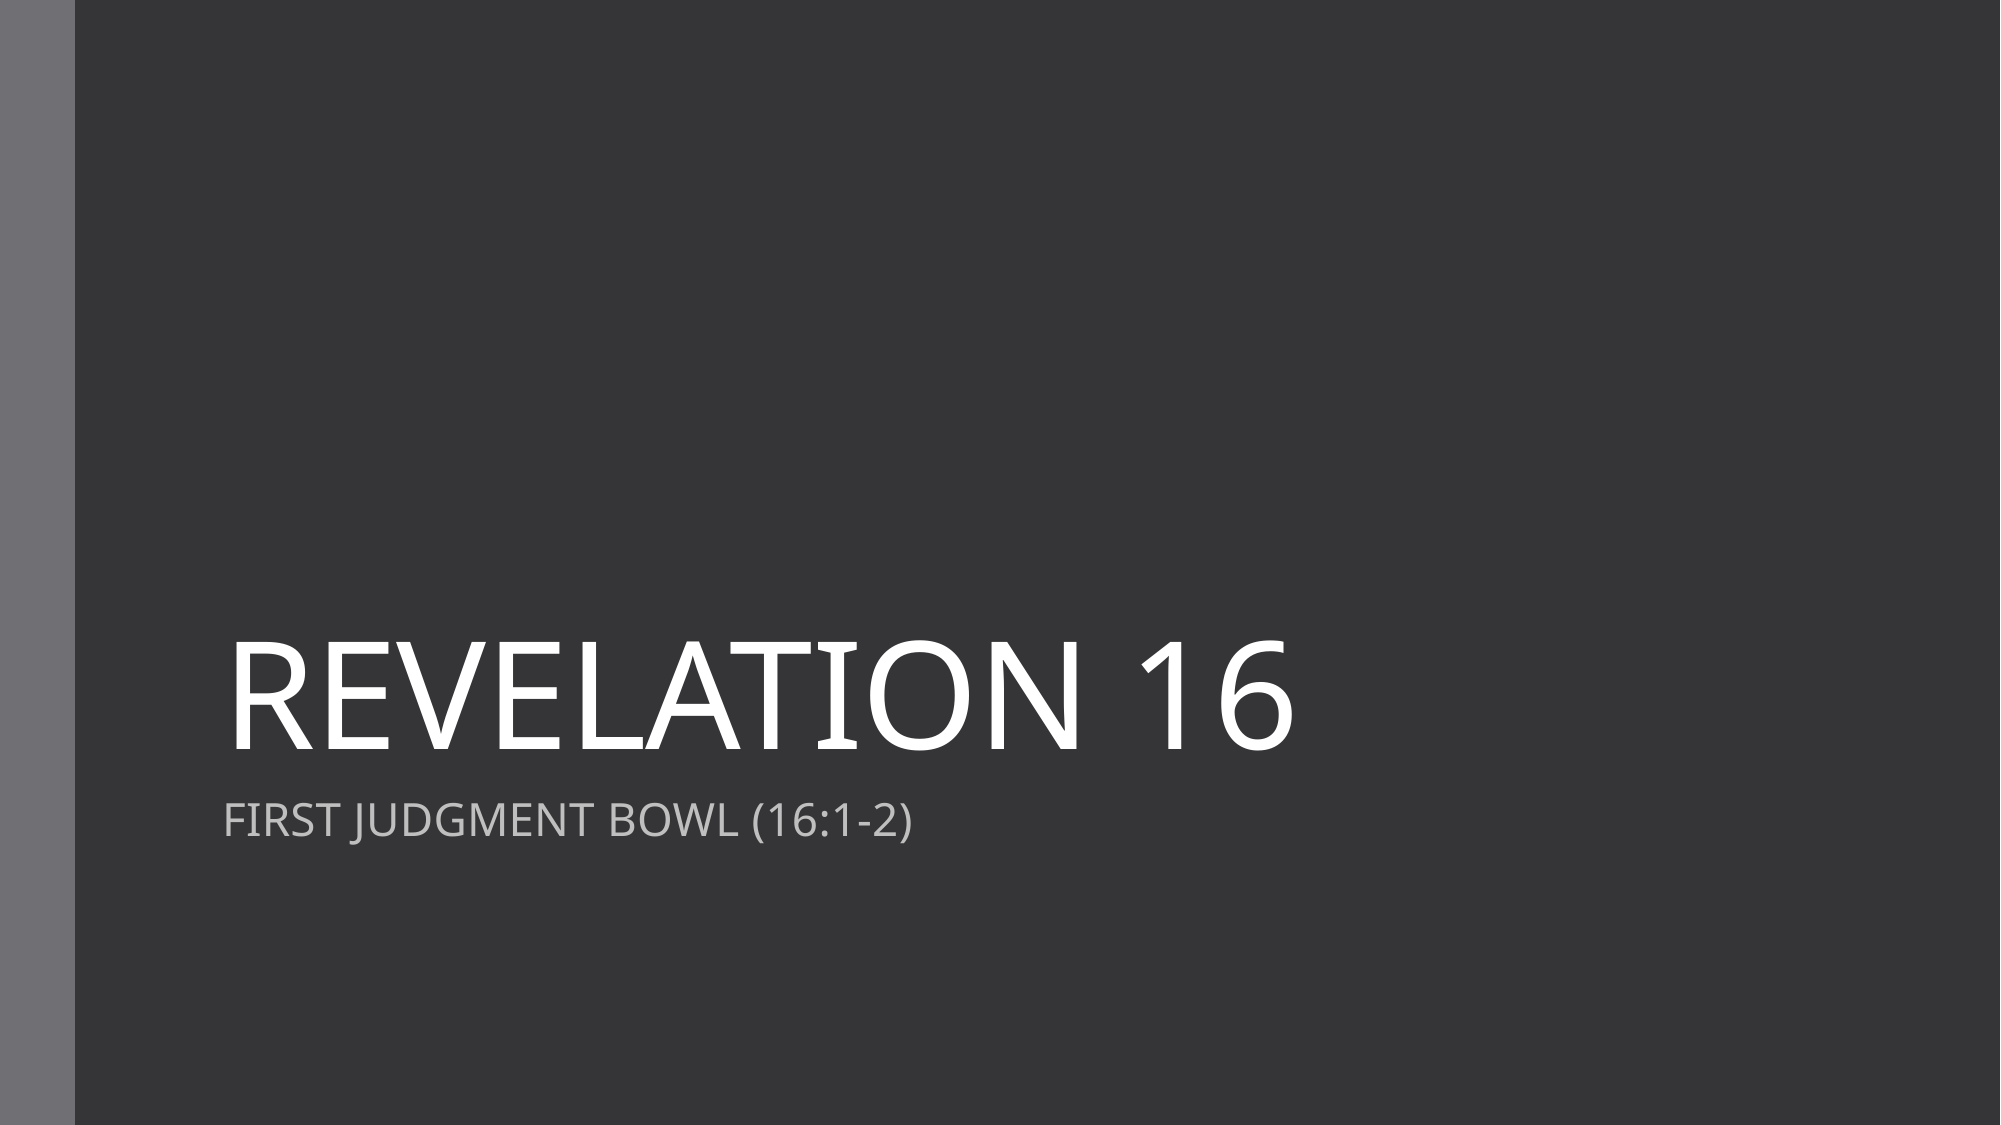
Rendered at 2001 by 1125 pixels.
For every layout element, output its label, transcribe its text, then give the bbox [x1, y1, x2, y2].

title REVELATION 16 [206, 124, 1752, 787]
subtitle FIRST JUDGMENT BOWL (16:1-2) [206, 787, 1752, 1066]
